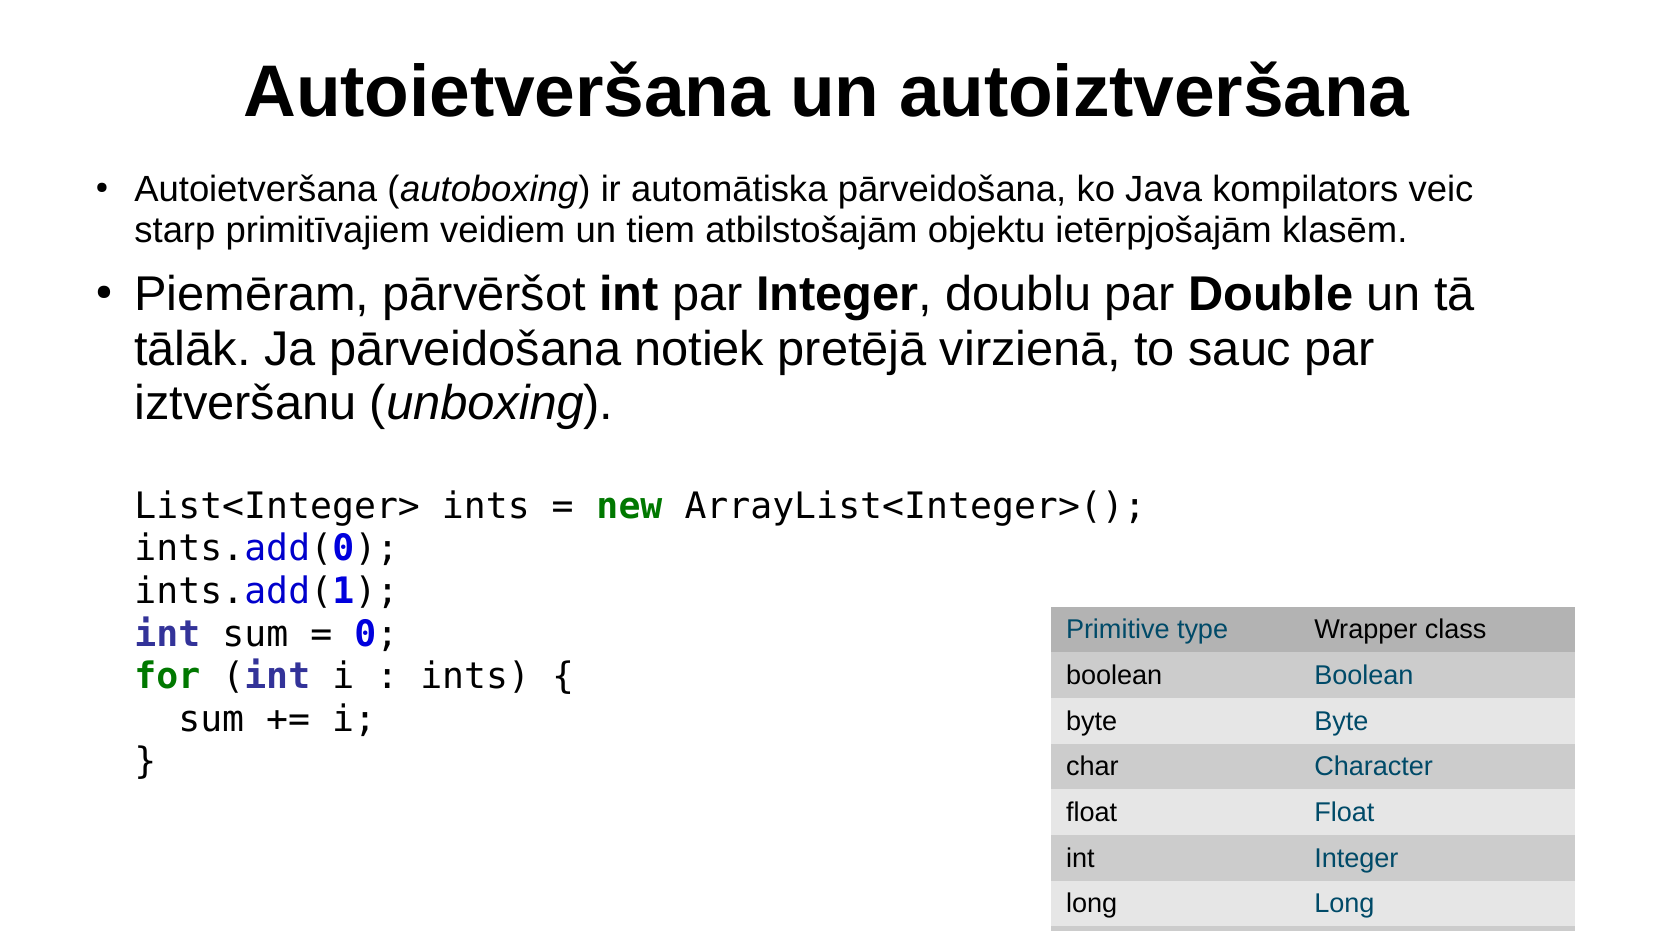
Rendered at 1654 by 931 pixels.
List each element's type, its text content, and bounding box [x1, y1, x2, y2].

table_cell boolean [1051, 652, 1300, 698]
table_cell float [1051, 789, 1300, 835]
table_cell int [1051, 835, 1300, 881]
table_cell byte [1051, 698, 1300, 744]
table_cell Long [1300, 881, 1575, 926]
table_cell short [1051, 926, 1300, 931]
table_header Primitive type [1051, 607, 1300, 652]
table_cell long [1051, 881, 1300, 926]
table_cell Byte [1300, 698, 1575, 744]
table_cell Short [1300, 926, 1575, 931]
table_cell char [1051, 744, 1300, 789]
table_cell Float [1300, 789, 1575, 835]
table_cell Integer [1300, 835, 1575, 881]
list Autoietveršana (autoboxing) ir automātiska pārveidošana, ko Java kompilators veic starp primitīvajiem veidiem un tiem atbilstošajām objektu ietērpjošajām klasēm. Piemēram, pārvēršot int par Integer, doublu par Double un tā tālāk. Ja pārveidošana notiek pretējā virzienā, to sauc par iztveršanu (unboxing). List<Integer> ints = new ArrayList<Integer>(); ints.add(0); ints.add(1); int sum = 0; for (int i : ints) { sum += i; } [82, 168, 1538, 789]
table_cell Character [1300, 744, 1575, 789]
title Autoietveršana un autoiztveršana [82, 9, 1571, 174]
table_cell Boolean [1300, 652, 1575, 698]
table_header Wrapper class [1300, 607, 1575, 652]
